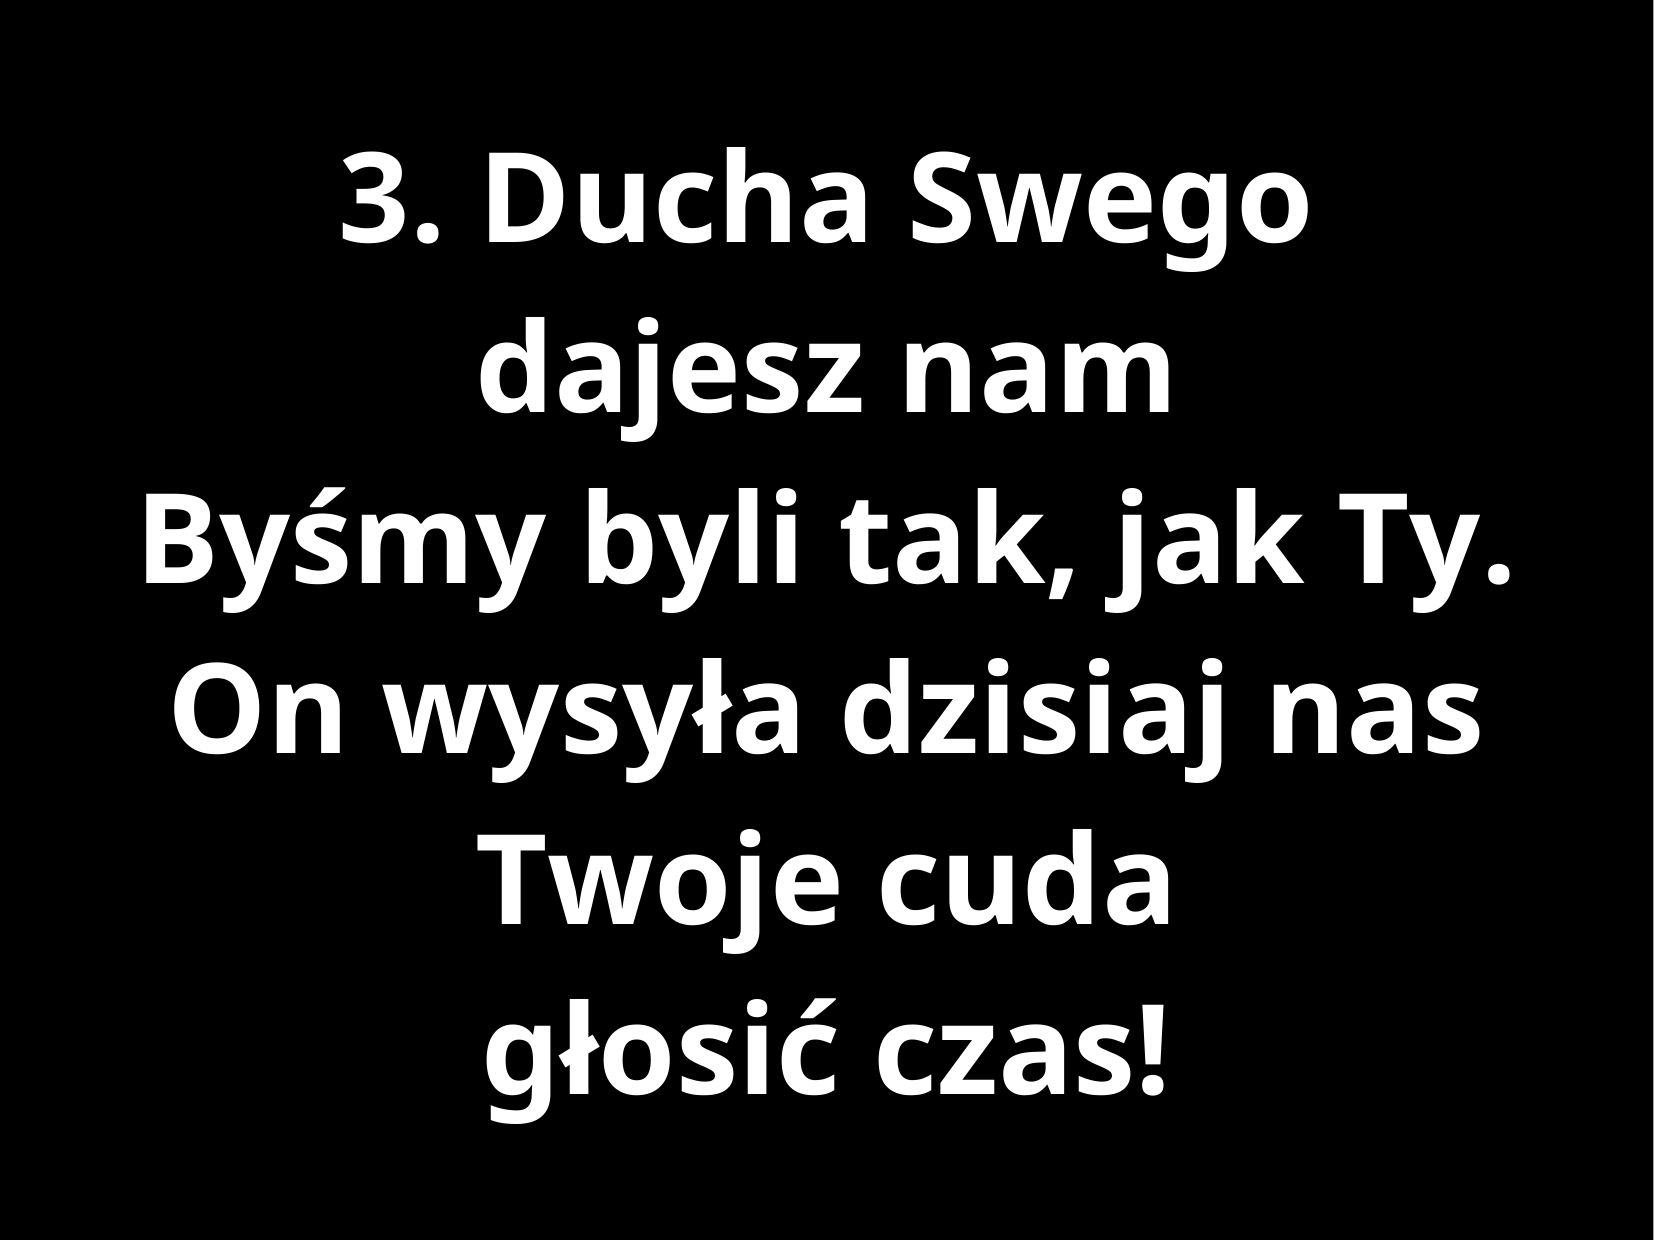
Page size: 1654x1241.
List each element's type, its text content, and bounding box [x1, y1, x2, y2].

title 3. Ducha Swego dajesz nam Byśmy byli tak, jak Ty. On wysyła dzisiaj nas Twoje cuda głosić czas! [0, 0, 1654, 1241]
